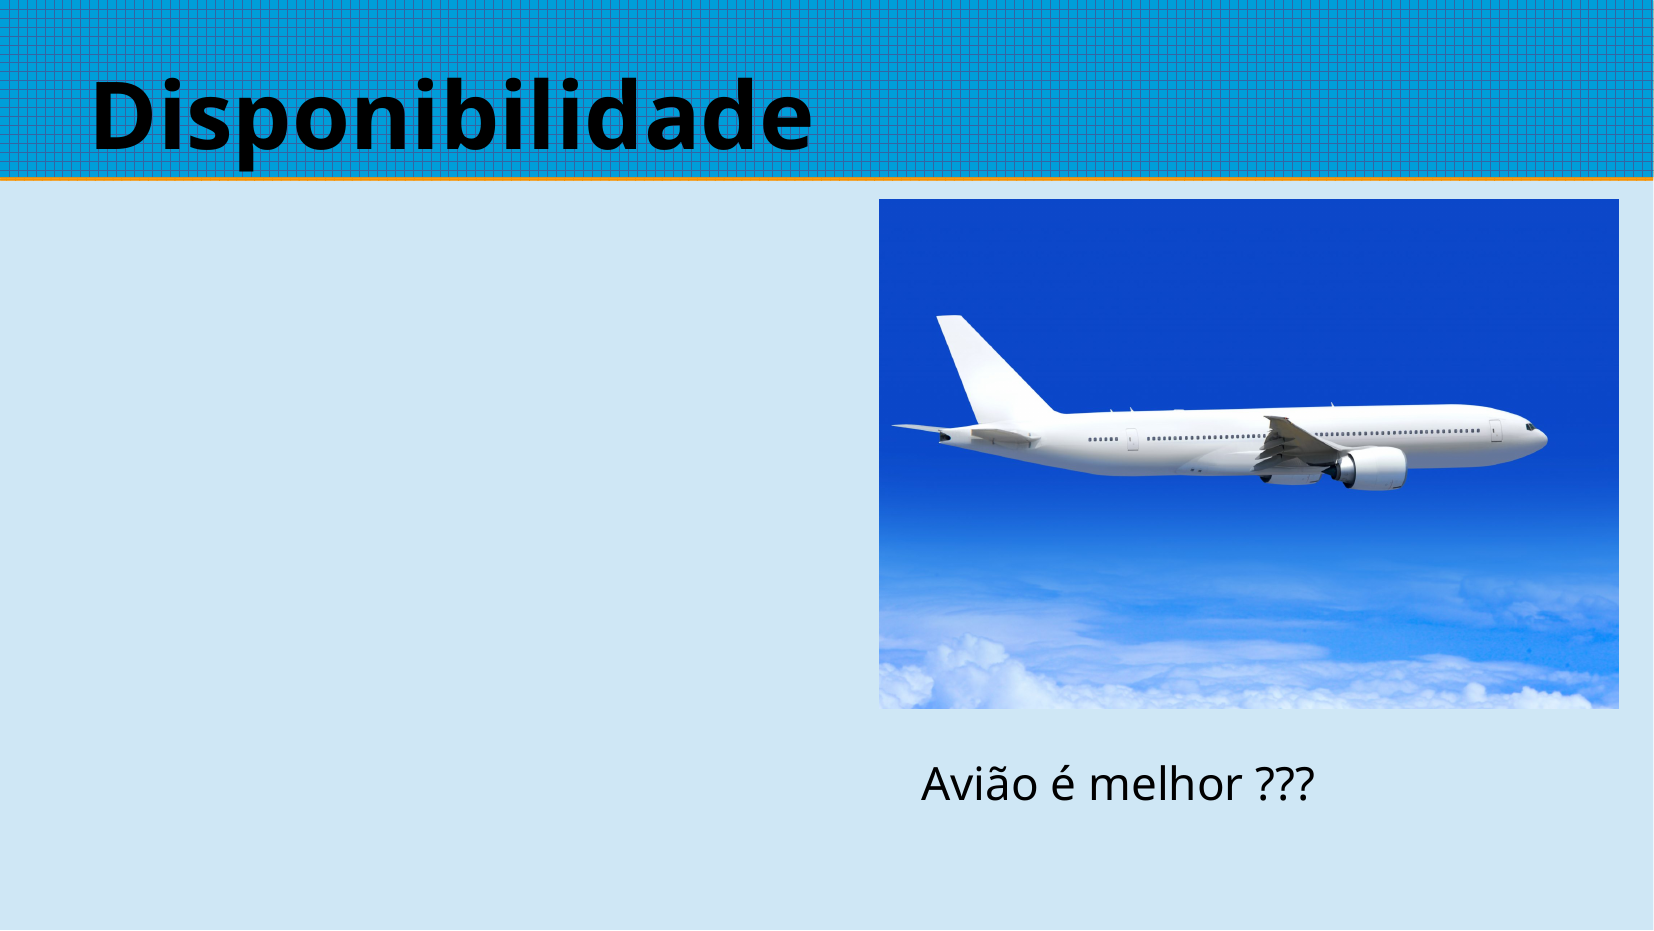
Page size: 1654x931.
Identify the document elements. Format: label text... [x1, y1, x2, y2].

picture [879, 199, 1619, 709]
text_box Avião é melhor ??? [915, 749, 1595, 816]
title Disponibilidade [88, 14, 1565, 178]
